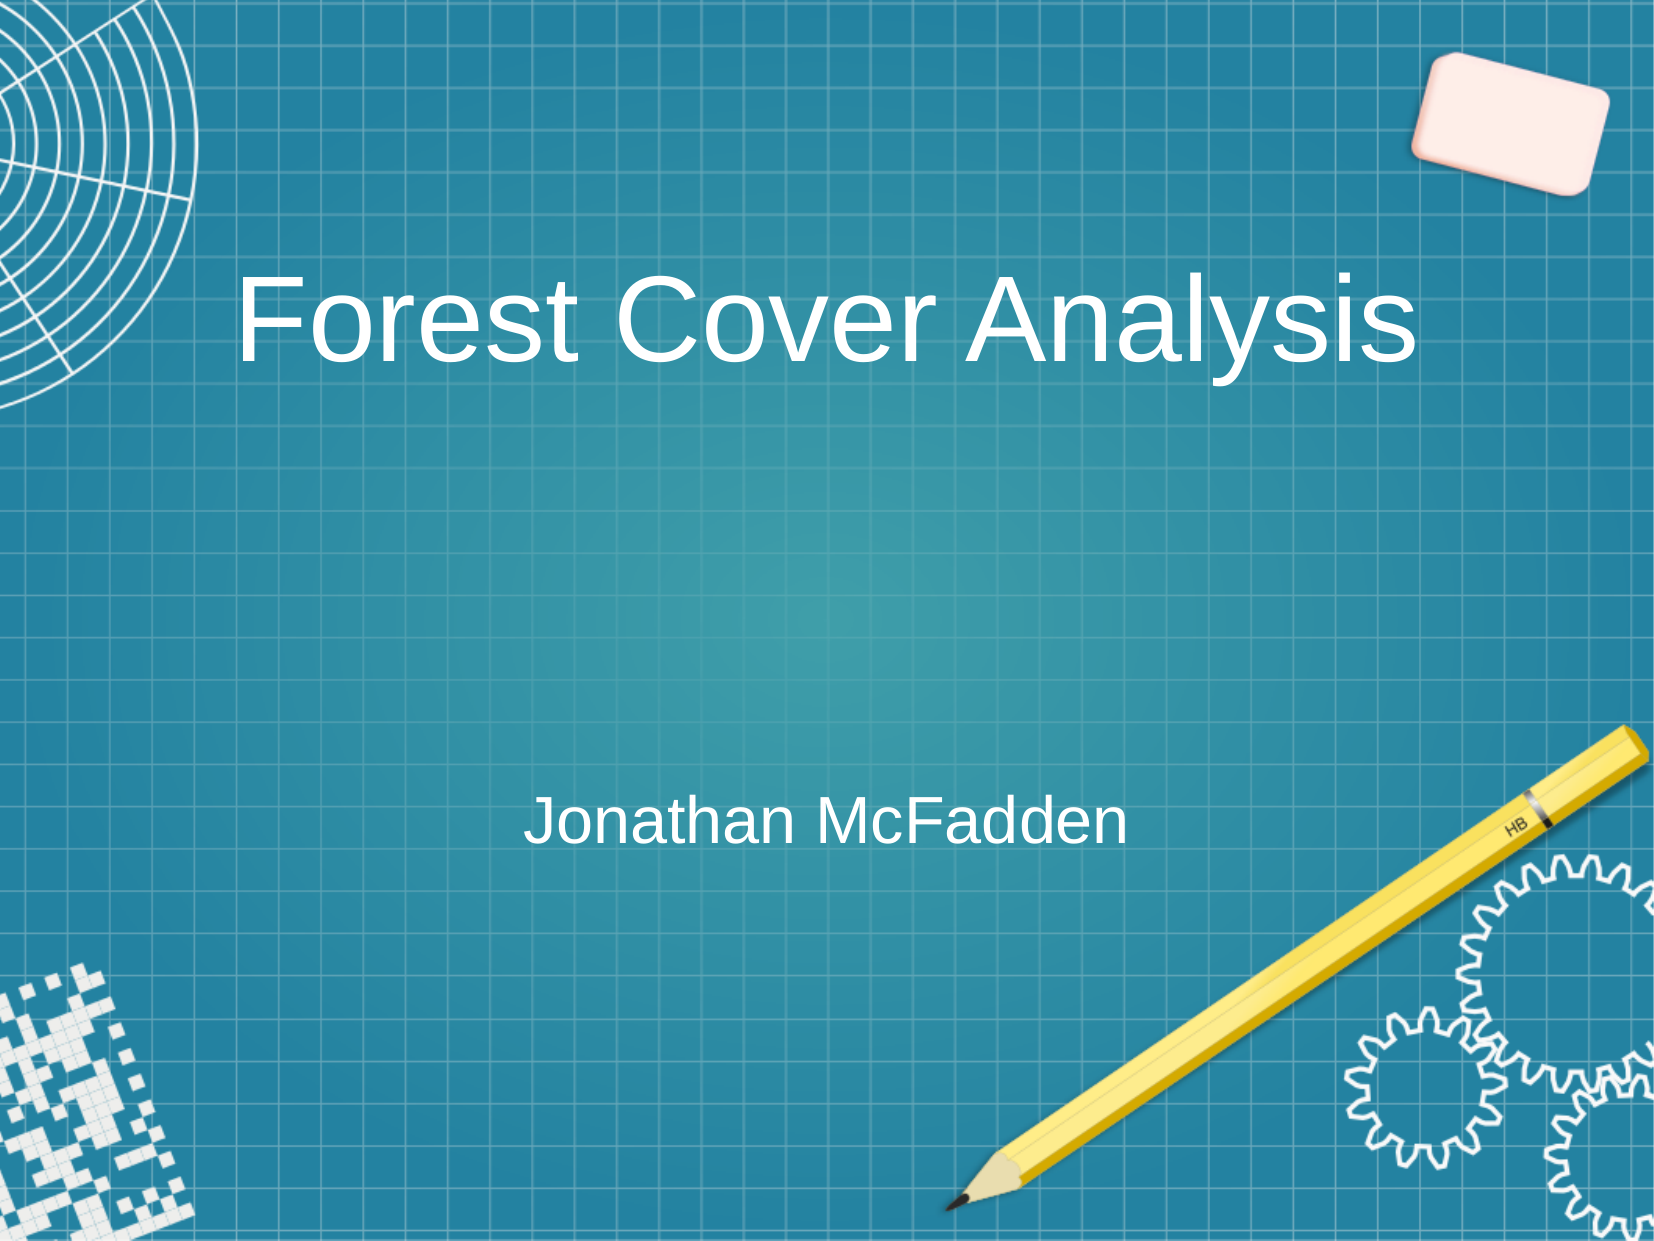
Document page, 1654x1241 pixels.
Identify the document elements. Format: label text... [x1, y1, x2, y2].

picture [0, 0, 1654, 1241]
title Forest Cover Analysis [82, 177, 1571, 461]
subtitle Jonathan McFadden [82, 519, 1571, 1123]
